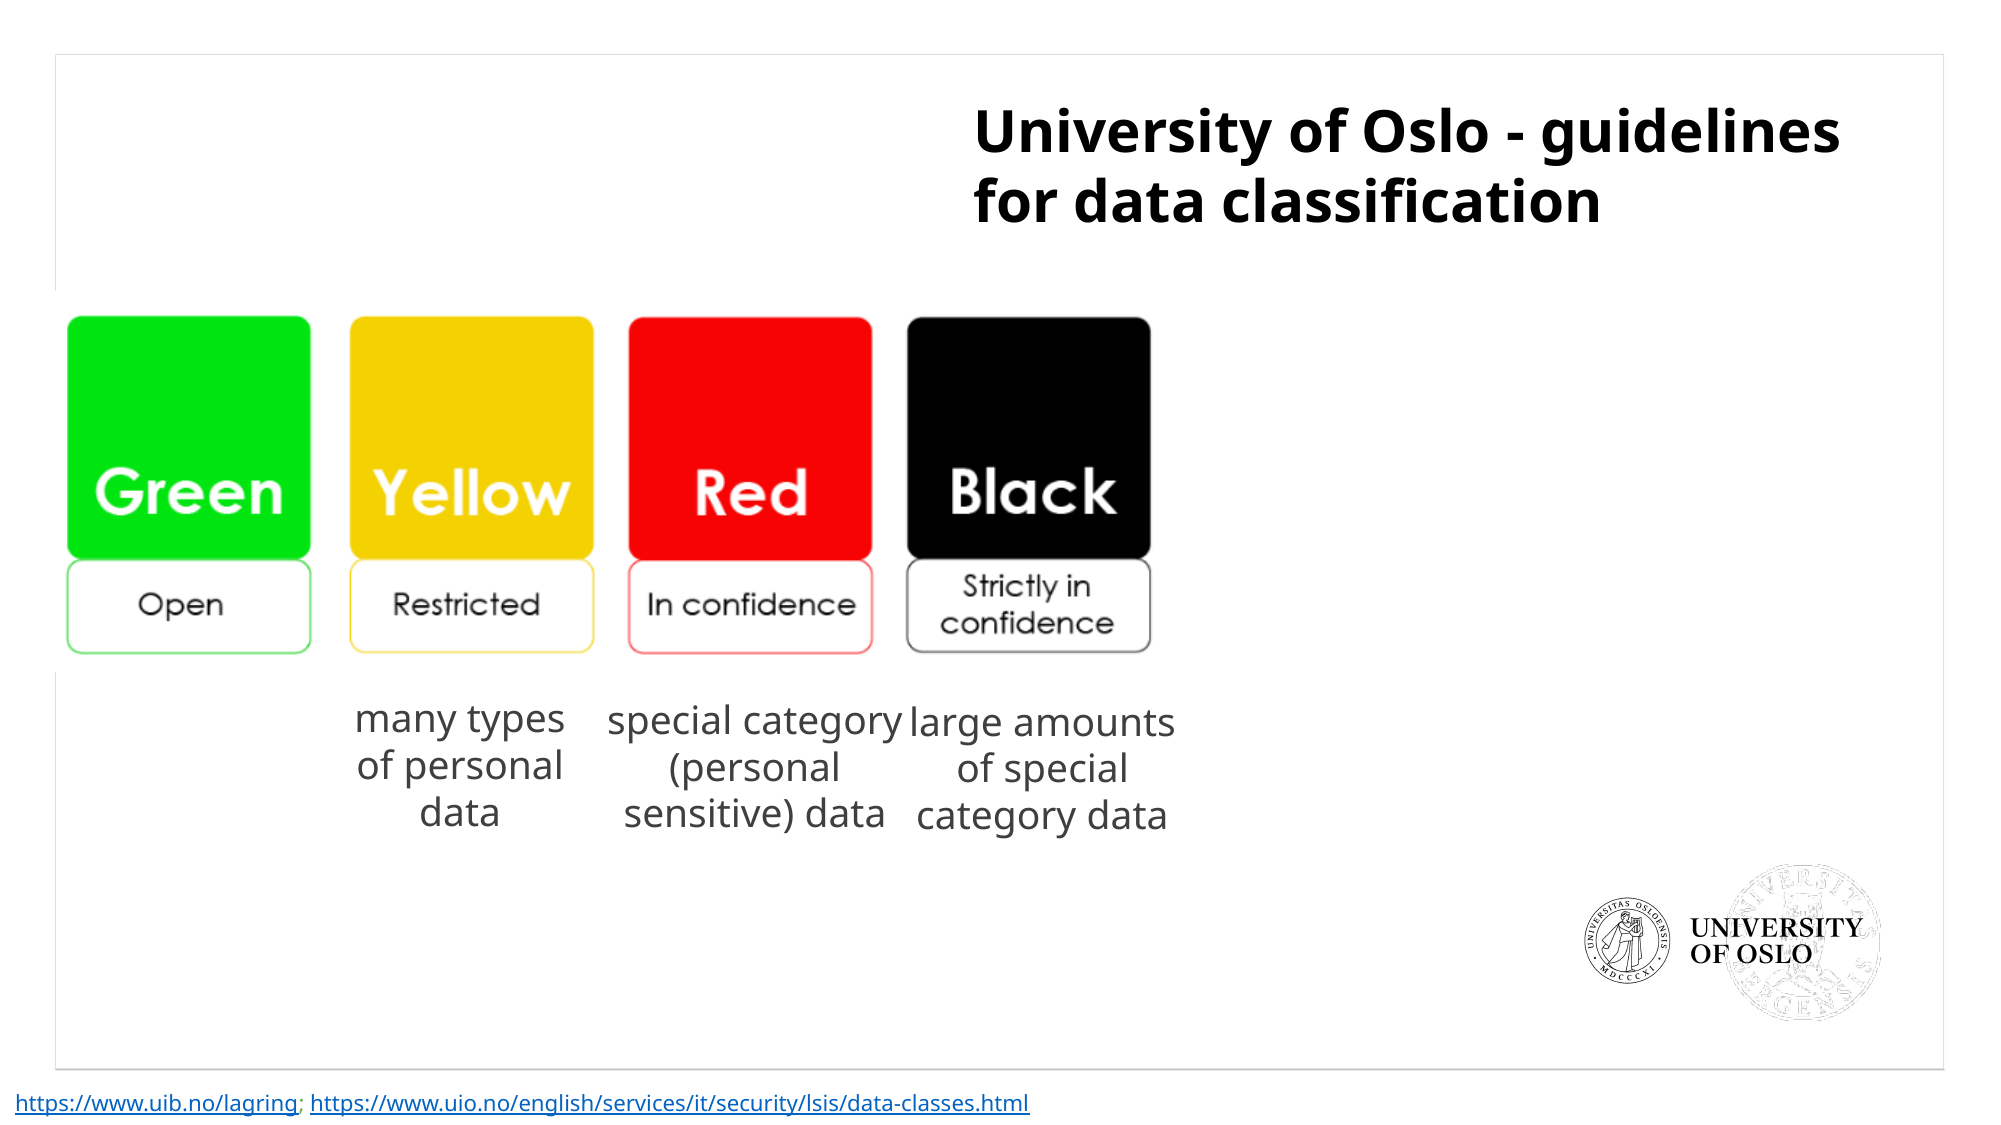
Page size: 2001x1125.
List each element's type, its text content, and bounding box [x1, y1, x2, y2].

text_box large amounts of special category data [890, 689, 1195, 845]
text_box special category (personal sensitive) data [583, 687, 927, 844]
text_box University of Oslo - guidelines for data classification [958, 86, 1924, 432]
text_box https://www.uib.no/lagring; https://www.uio.no/english/services/it/security/lsis/data-classes.html [0, 1081, 1306, 1125]
text_box many types of personal data [319, 686, 601, 842]
picture [0, 0, 2000, 1125]
